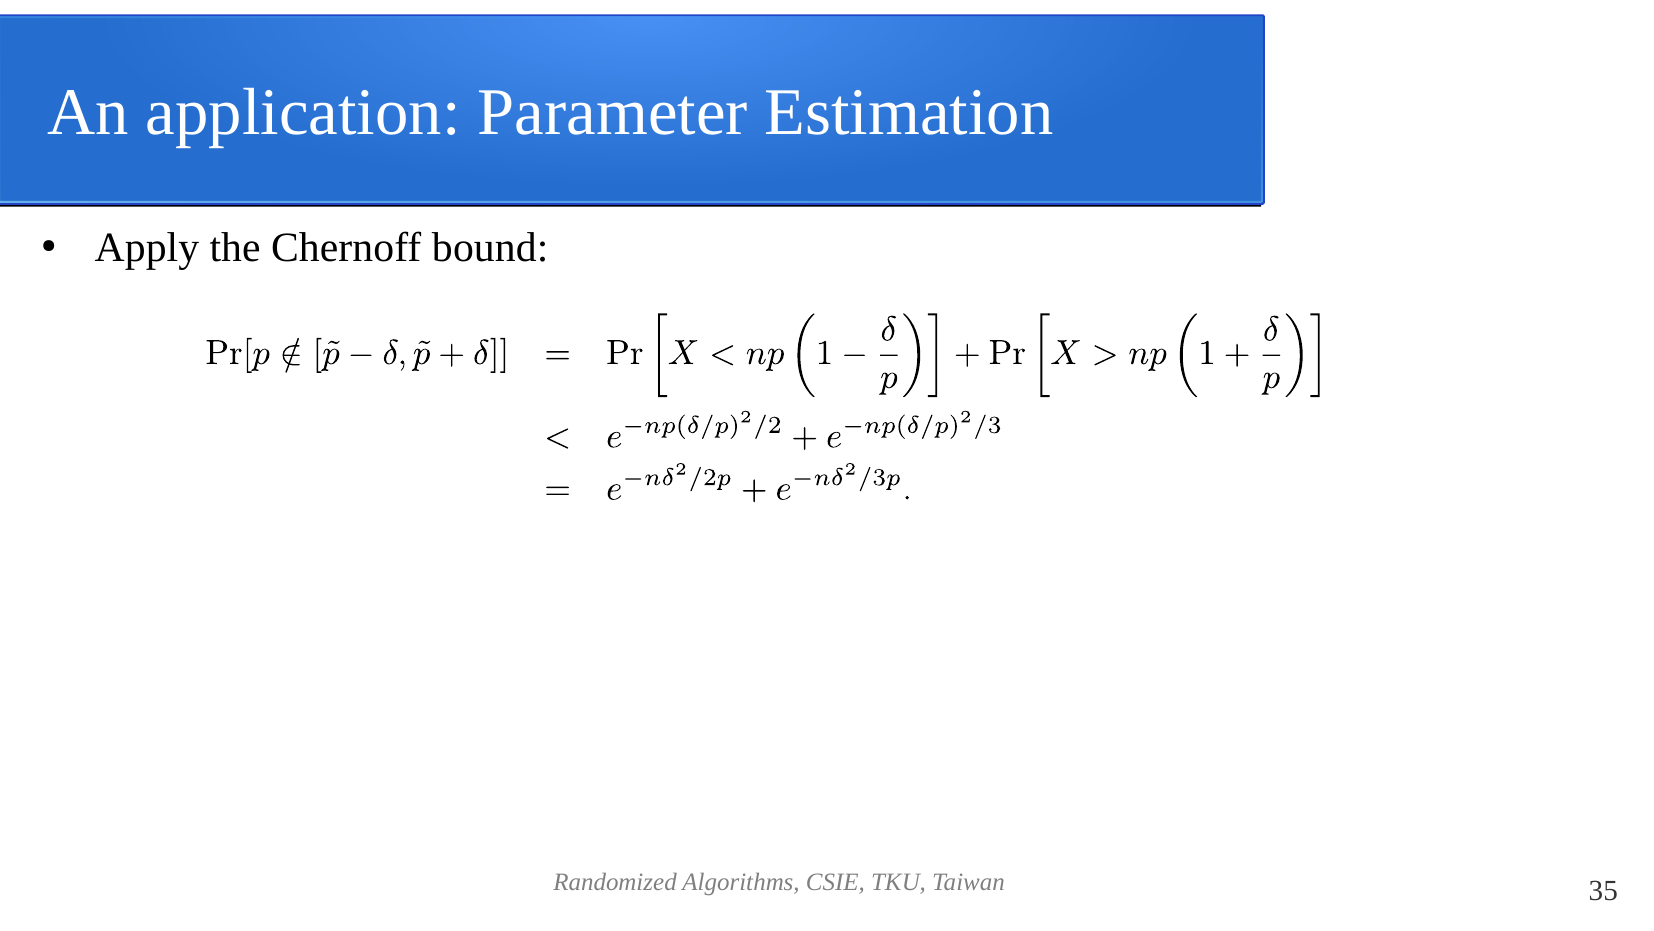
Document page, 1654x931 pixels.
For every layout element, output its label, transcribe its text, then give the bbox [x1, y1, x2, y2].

title An application: Parameter Estimation [47, 35, 1199, 189]
list Apply the Chernoff bound: [23, 224, 1512, 764]
picture [205, 313, 1320, 503]
